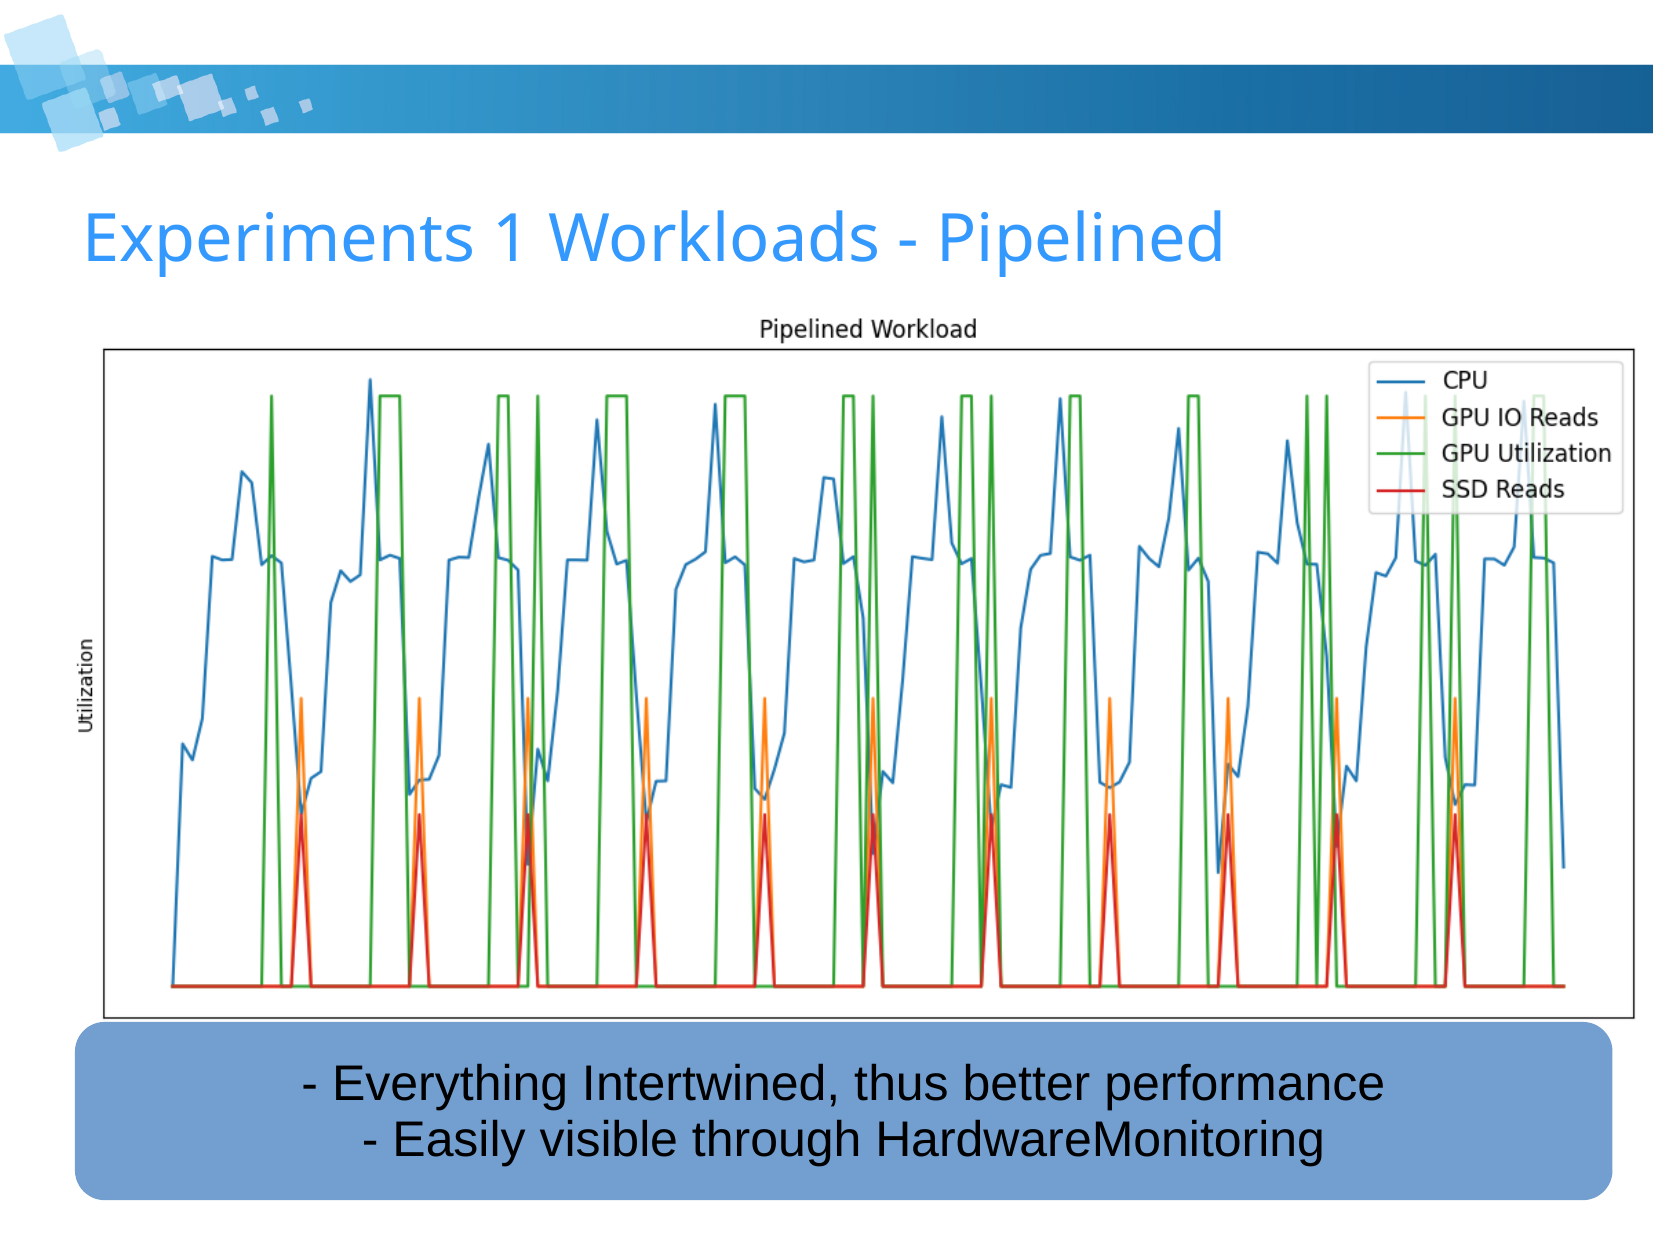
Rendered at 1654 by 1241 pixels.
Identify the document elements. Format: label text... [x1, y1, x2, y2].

title Experiments 1 Workloads - Pipelined [82, 132, 1571, 298]
picture [0, 0, 1654, 1238]
text_box - Everything Intertwined, thus better performance - Easily visible through HardwareMonitoring [74, 1021, 1613, 1201]
